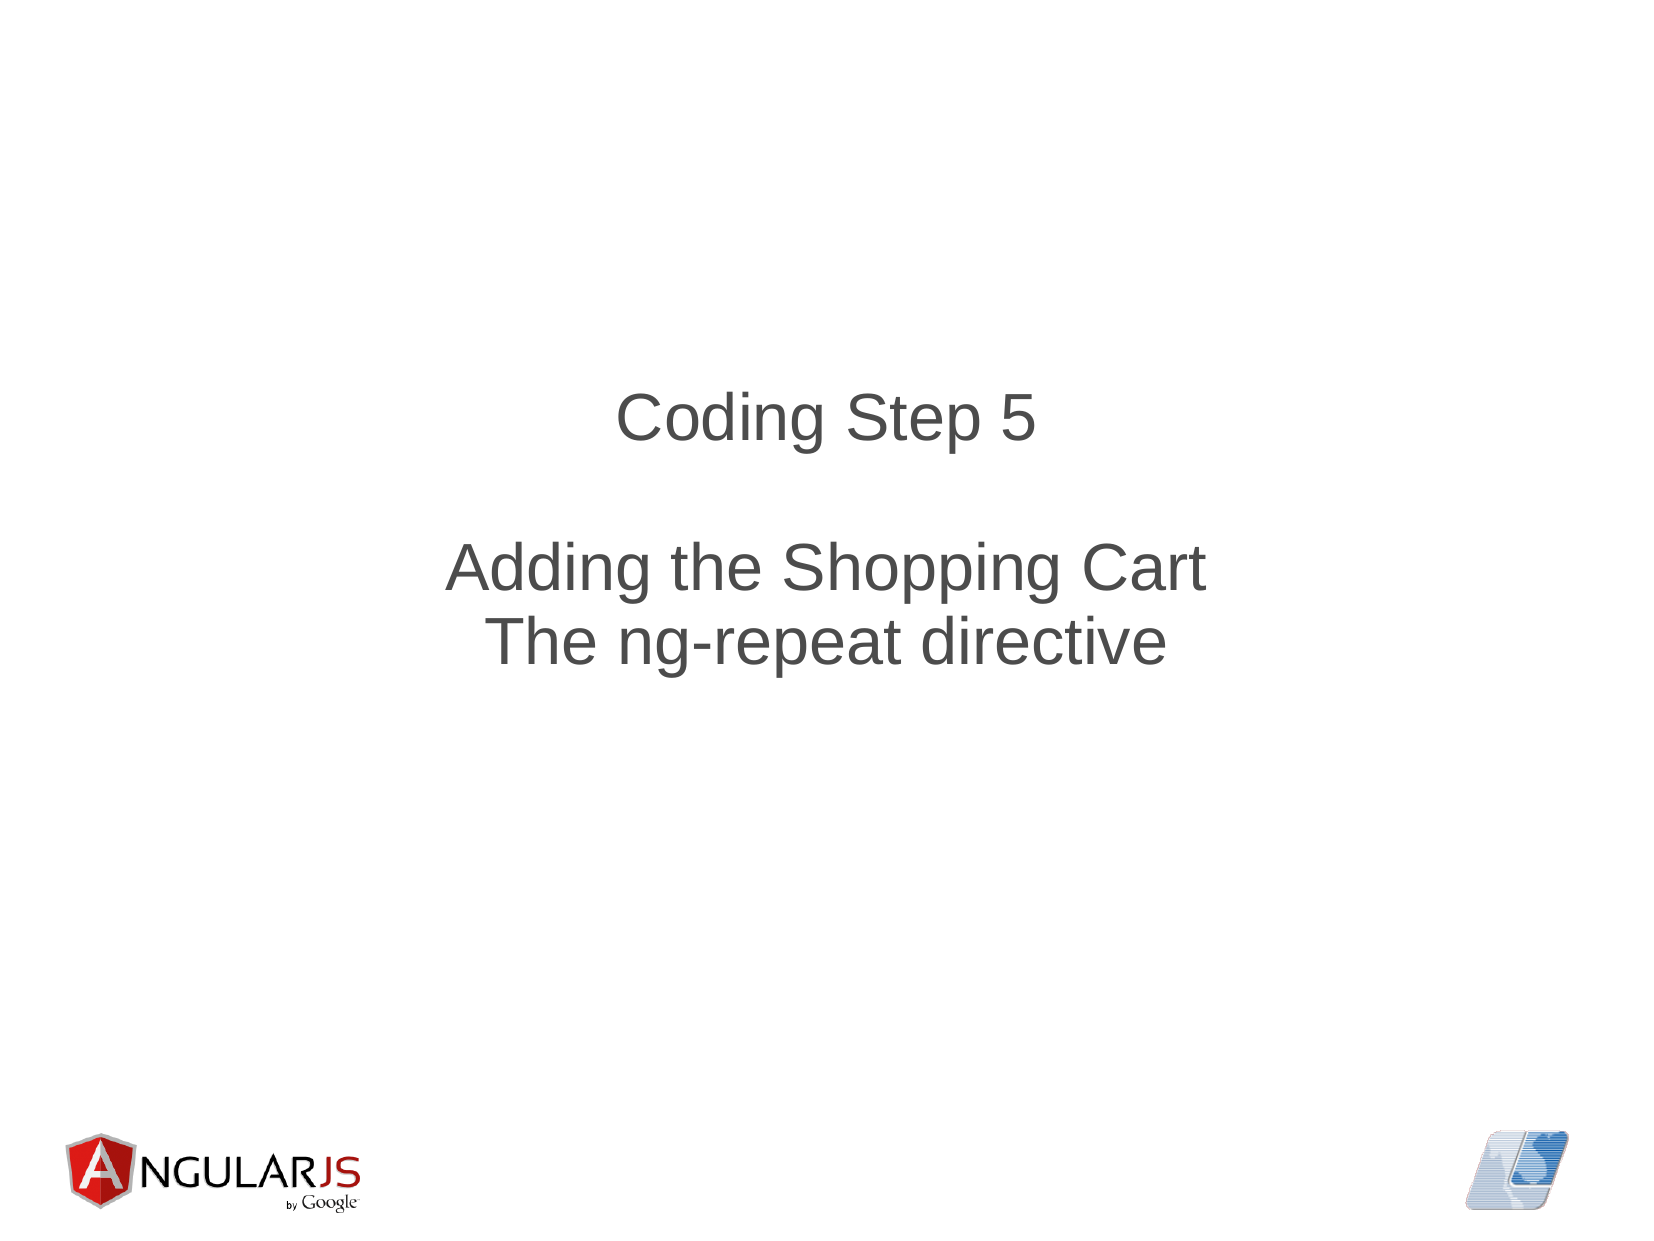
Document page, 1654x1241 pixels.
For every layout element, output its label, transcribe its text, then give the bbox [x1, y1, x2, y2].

subtitle Coding Step 5 Adding the Shopping Cart The ng-repeat directive [82, 49, 1571, 1010]
picture [1461, 1129, 1571, 1210]
picture [59, 1091, 367, 1241]
